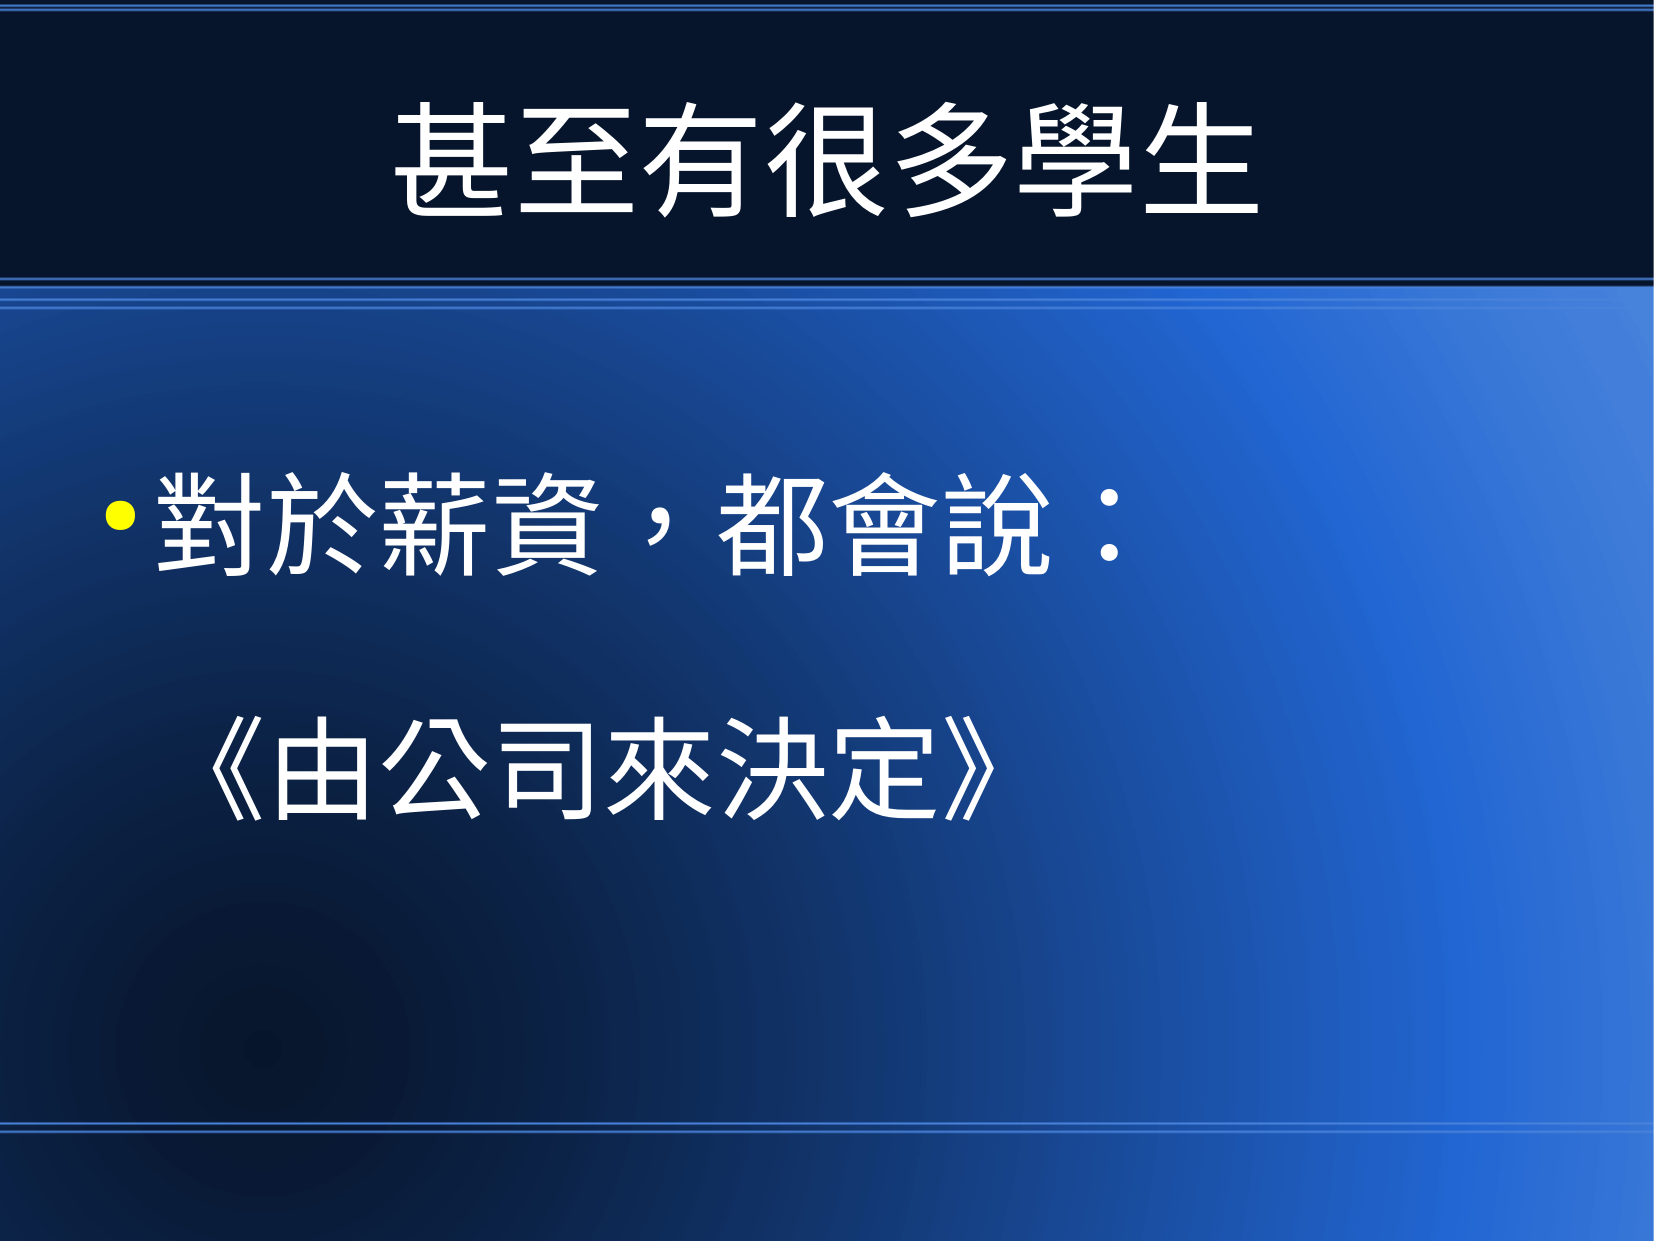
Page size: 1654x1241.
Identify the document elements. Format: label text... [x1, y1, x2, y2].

title 甚至有很多學生 [82, 49, 1571, 257]
list 對於薪資，都會說： 《由公司來決定》 [82, 355, 1571, 1241]
picture [0, 0, 1654, 1241]
